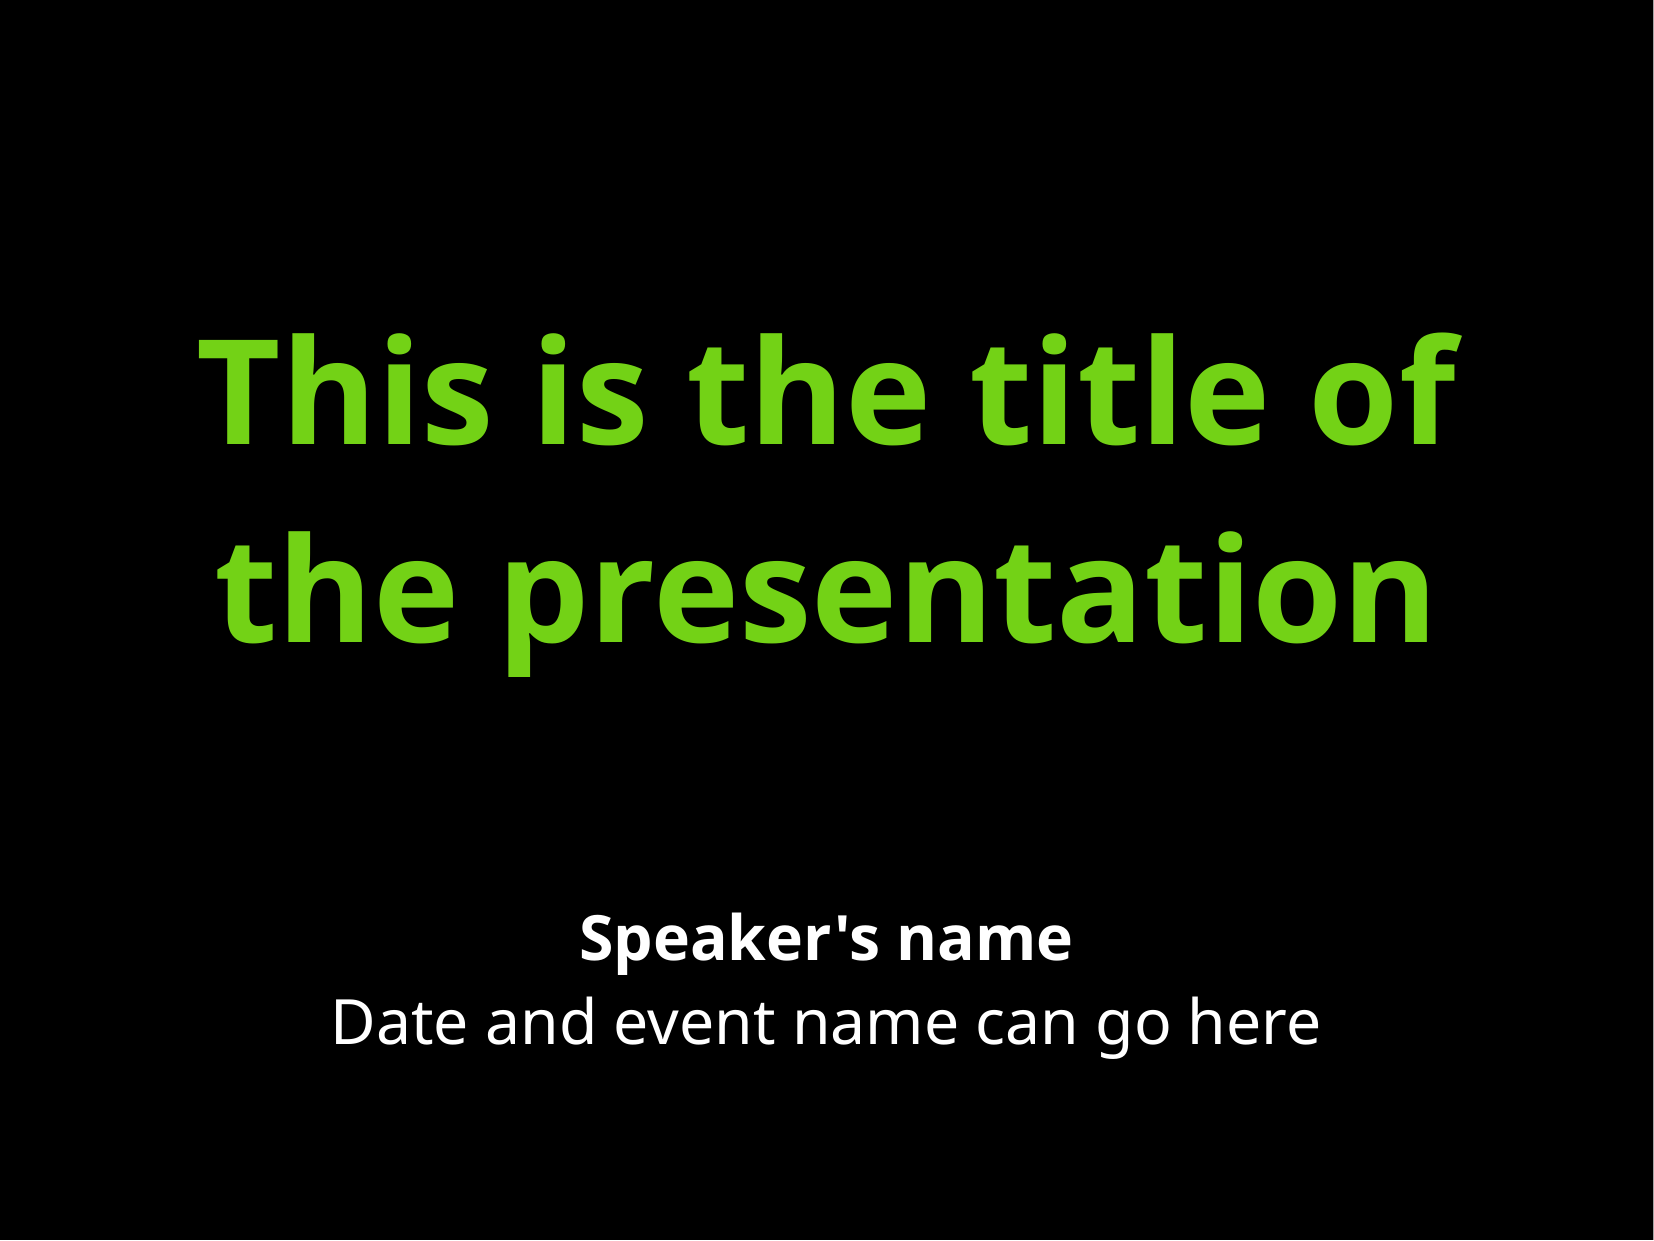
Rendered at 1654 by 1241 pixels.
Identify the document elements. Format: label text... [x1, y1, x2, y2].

text_box Speaker's name Date and event name can go here [118, 885, 1536, 1093]
text_box This is the title of the presentation [118, 118, 1536, 857]
